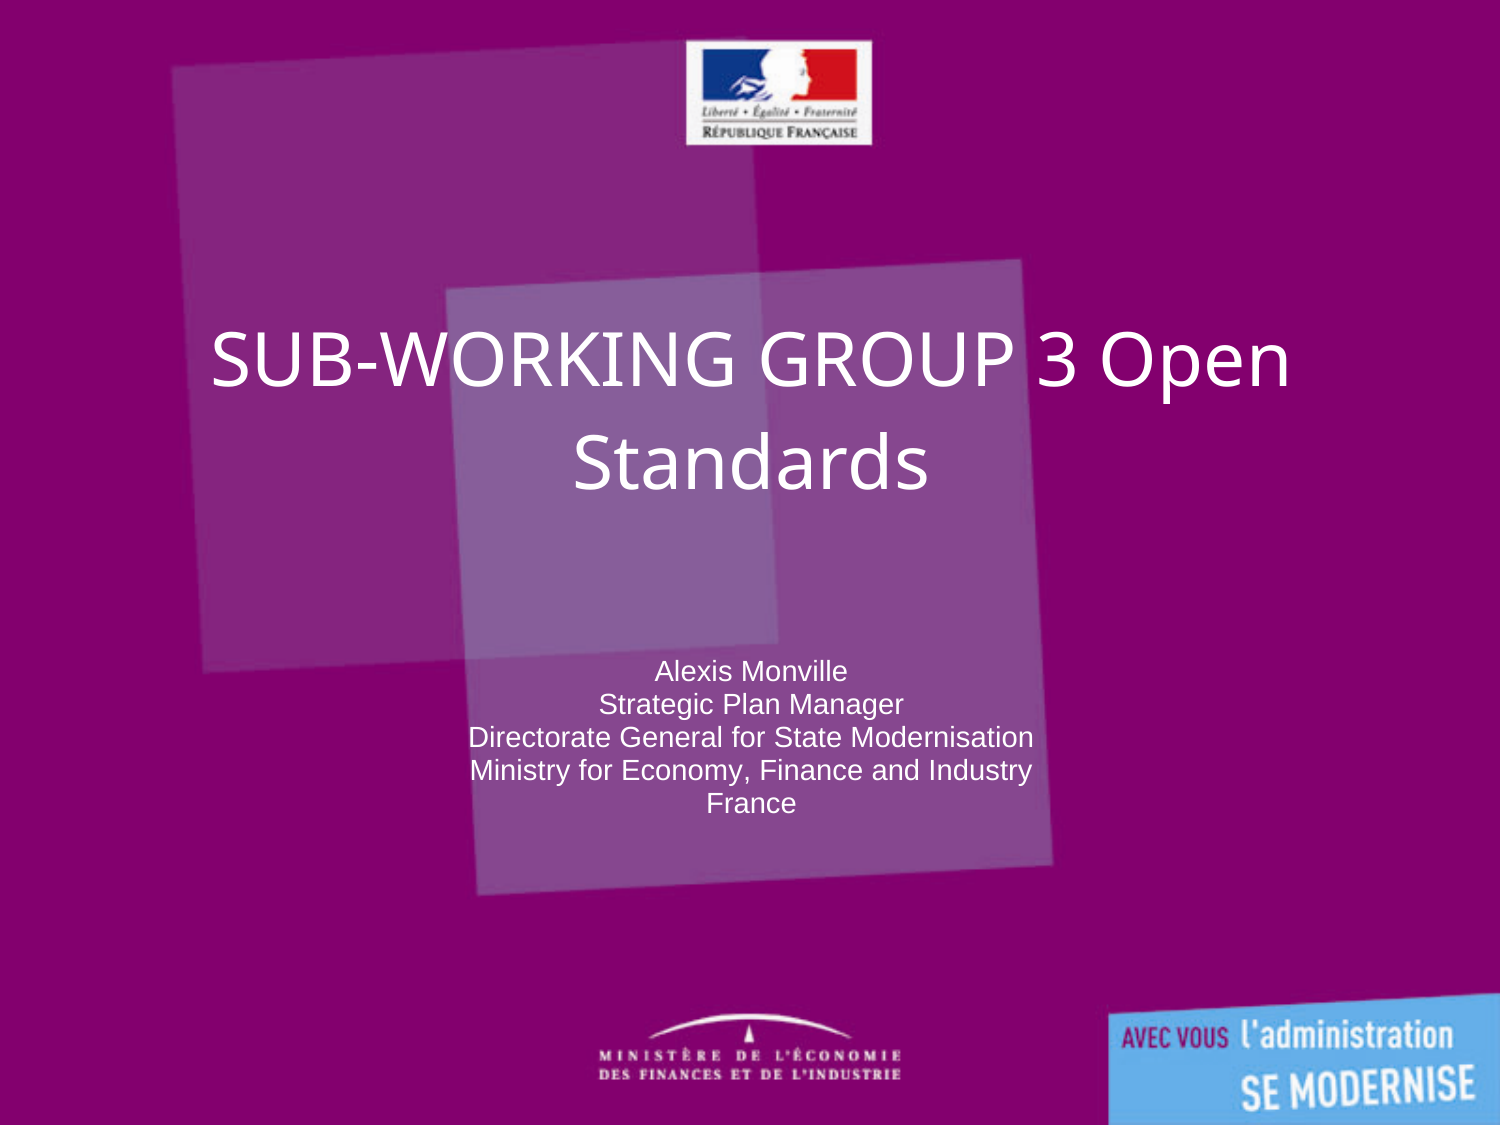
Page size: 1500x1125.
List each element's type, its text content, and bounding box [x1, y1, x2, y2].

text_box SUB-WORKING GROUP 3 Open Standards Alexis Monville Strategic Plan Manager Directorate General for State Modernisation Ministry for Economy, Finance and Industry France [193, 258, 1310, 868]
picture [0, 0, 1500, 1125]
